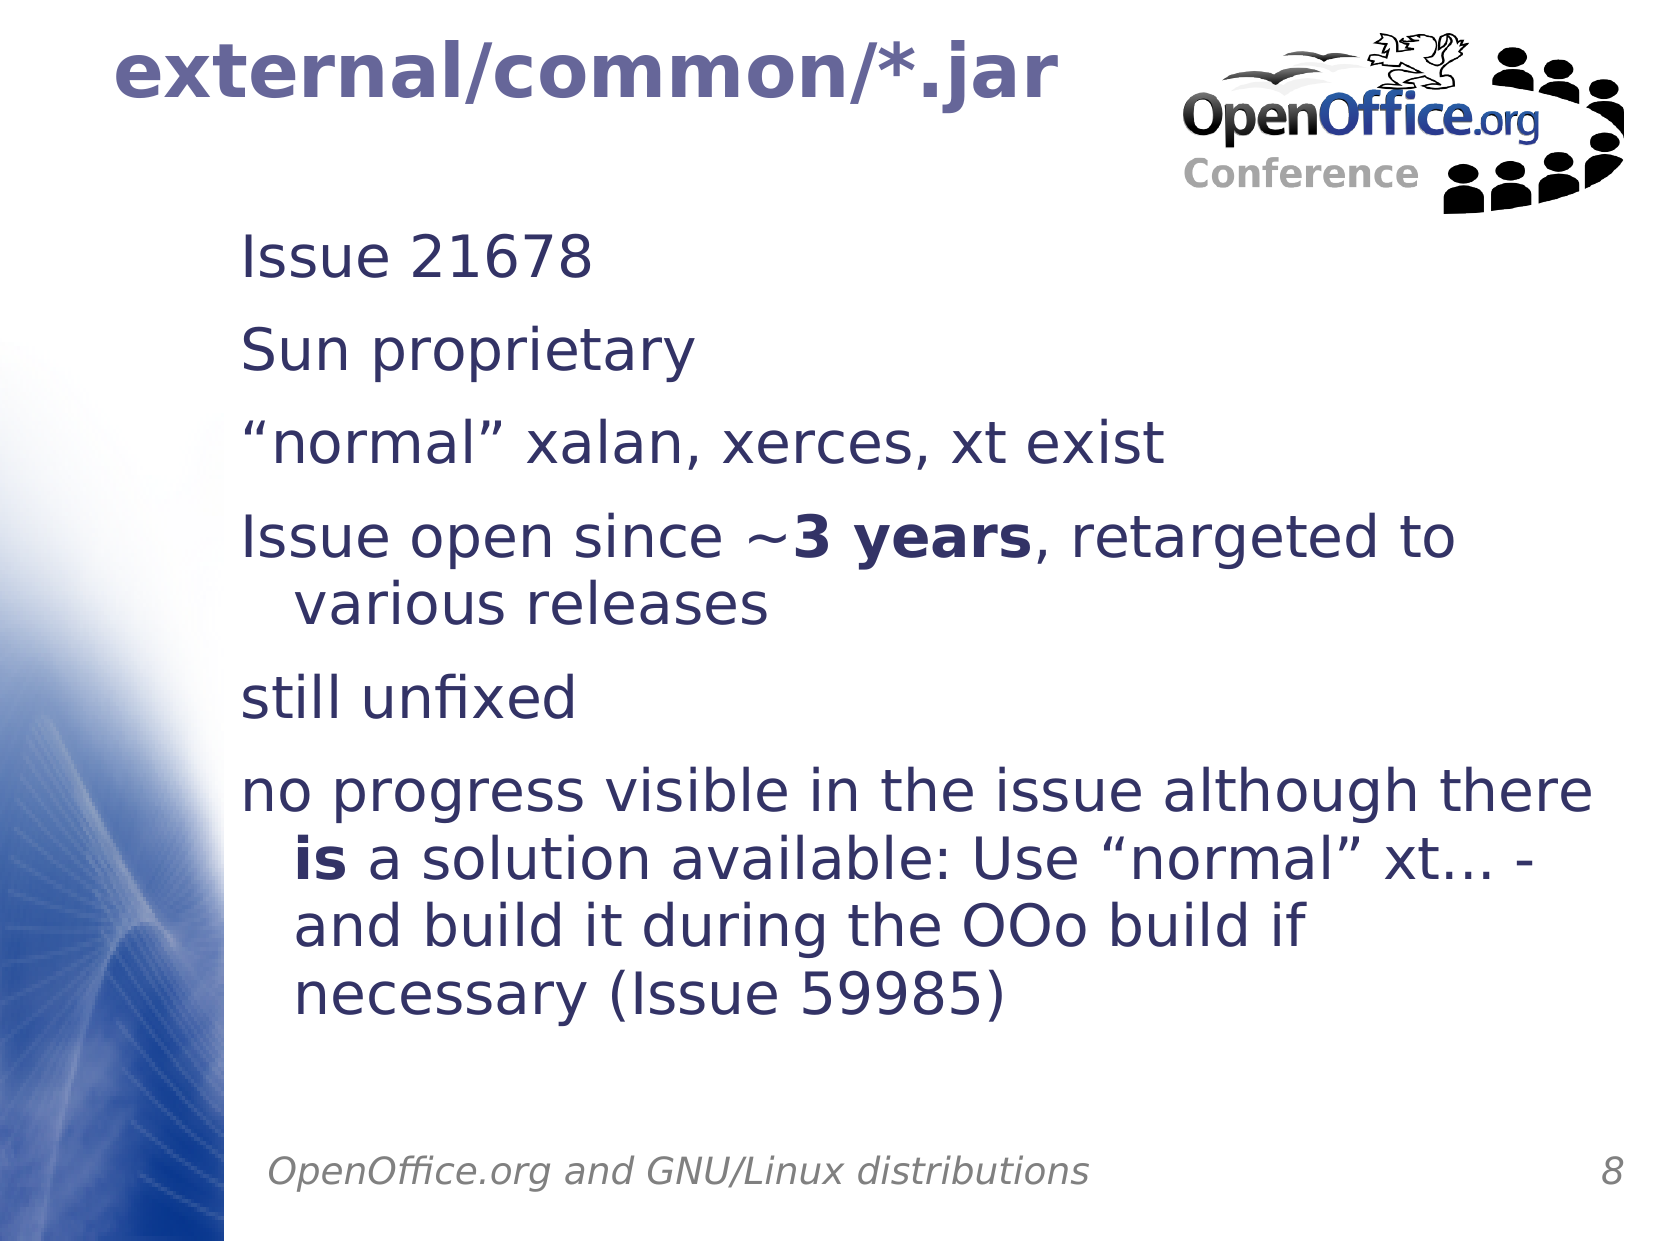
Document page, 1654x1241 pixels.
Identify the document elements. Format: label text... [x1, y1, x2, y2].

title external/common/*.jar [24, 22, 1094, 121]
picture [1183, 33, 1624, 214]
list Issue 21678 Sun proprietary “normal” xalan, xerces, xt exist Issue open since ~3 years, retargeted to various releases still unfixed no progress visible in the issue although there is a solution available: Use “normal” xt... - and build it during the OOo build if necessary (Issue 59985) [223, 223, 1619, 1118]
picture [0, 0, 224, 1241]
